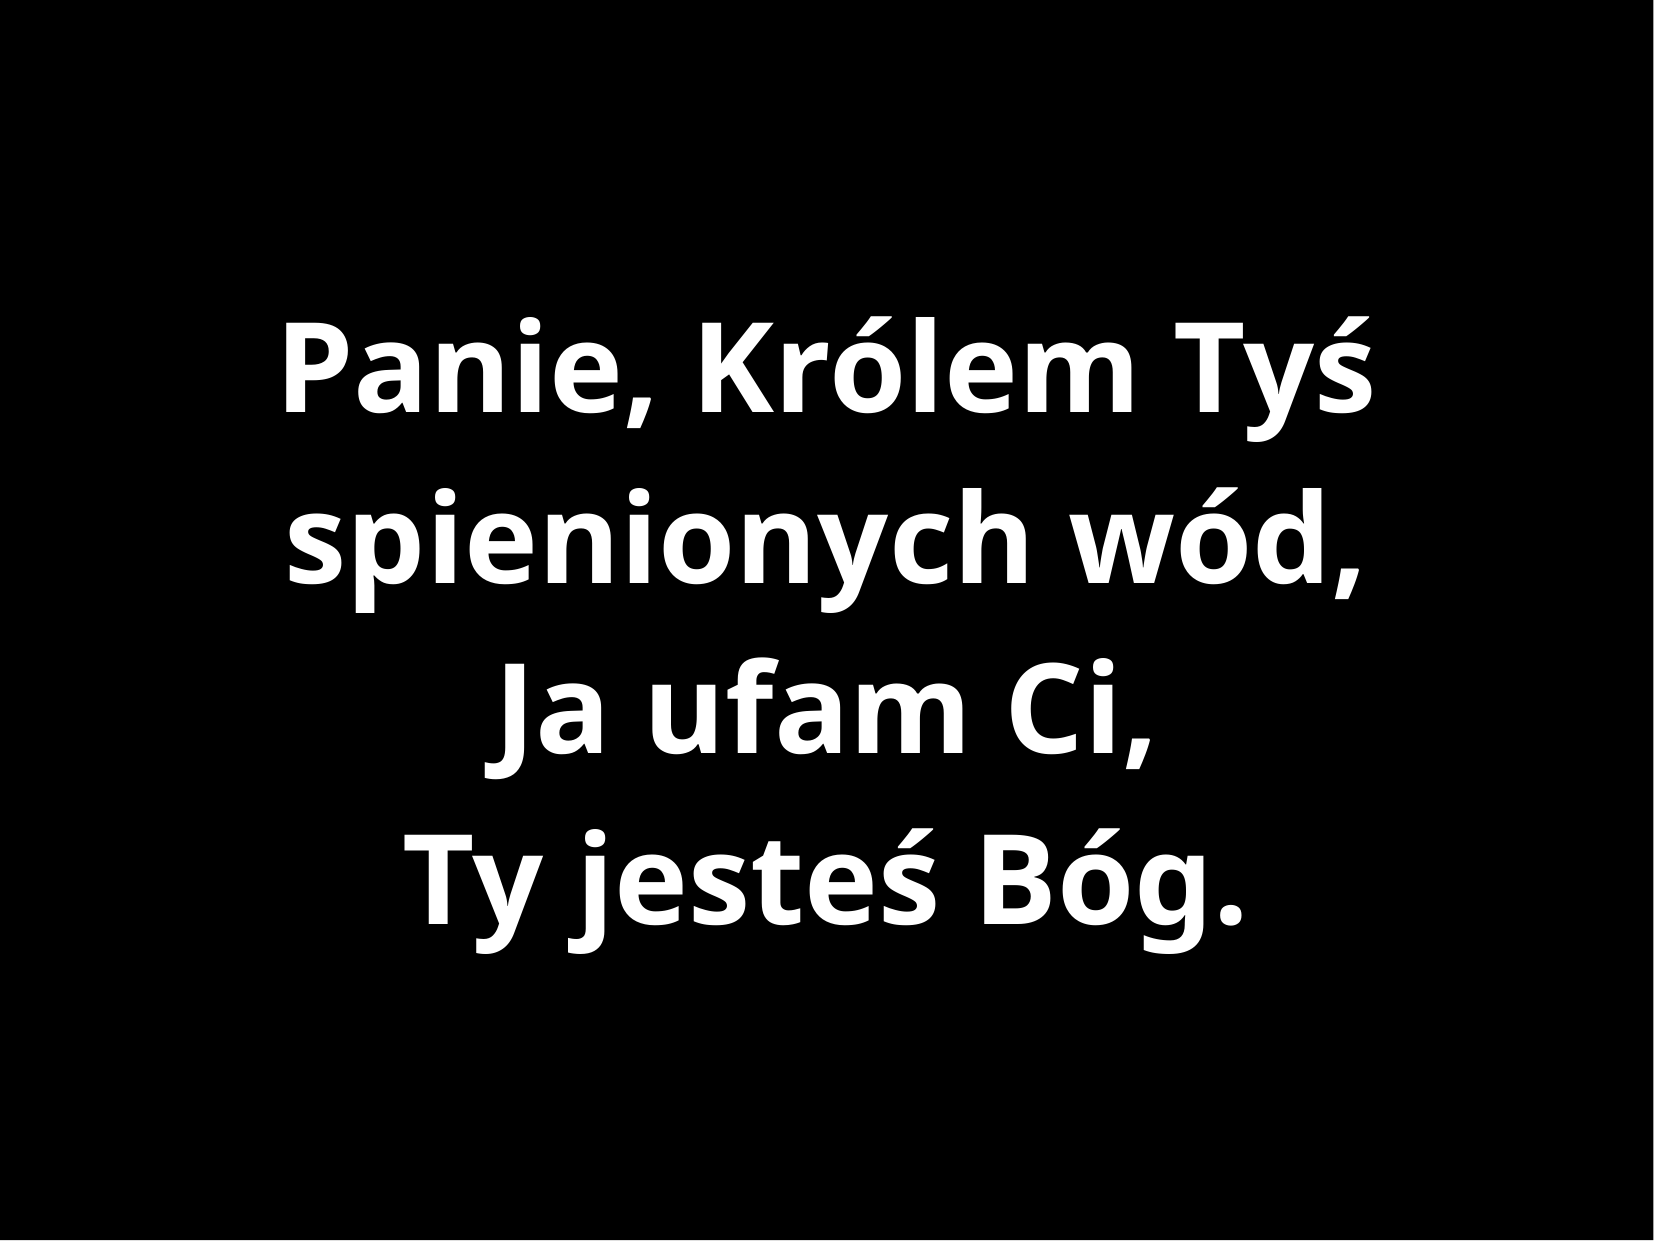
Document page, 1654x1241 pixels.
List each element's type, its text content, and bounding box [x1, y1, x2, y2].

title Panie, Królem Tyś spienionych wód, Ja ufam Ci, Ty jesteś Bóg. [0, 0, 1654, 1241]
